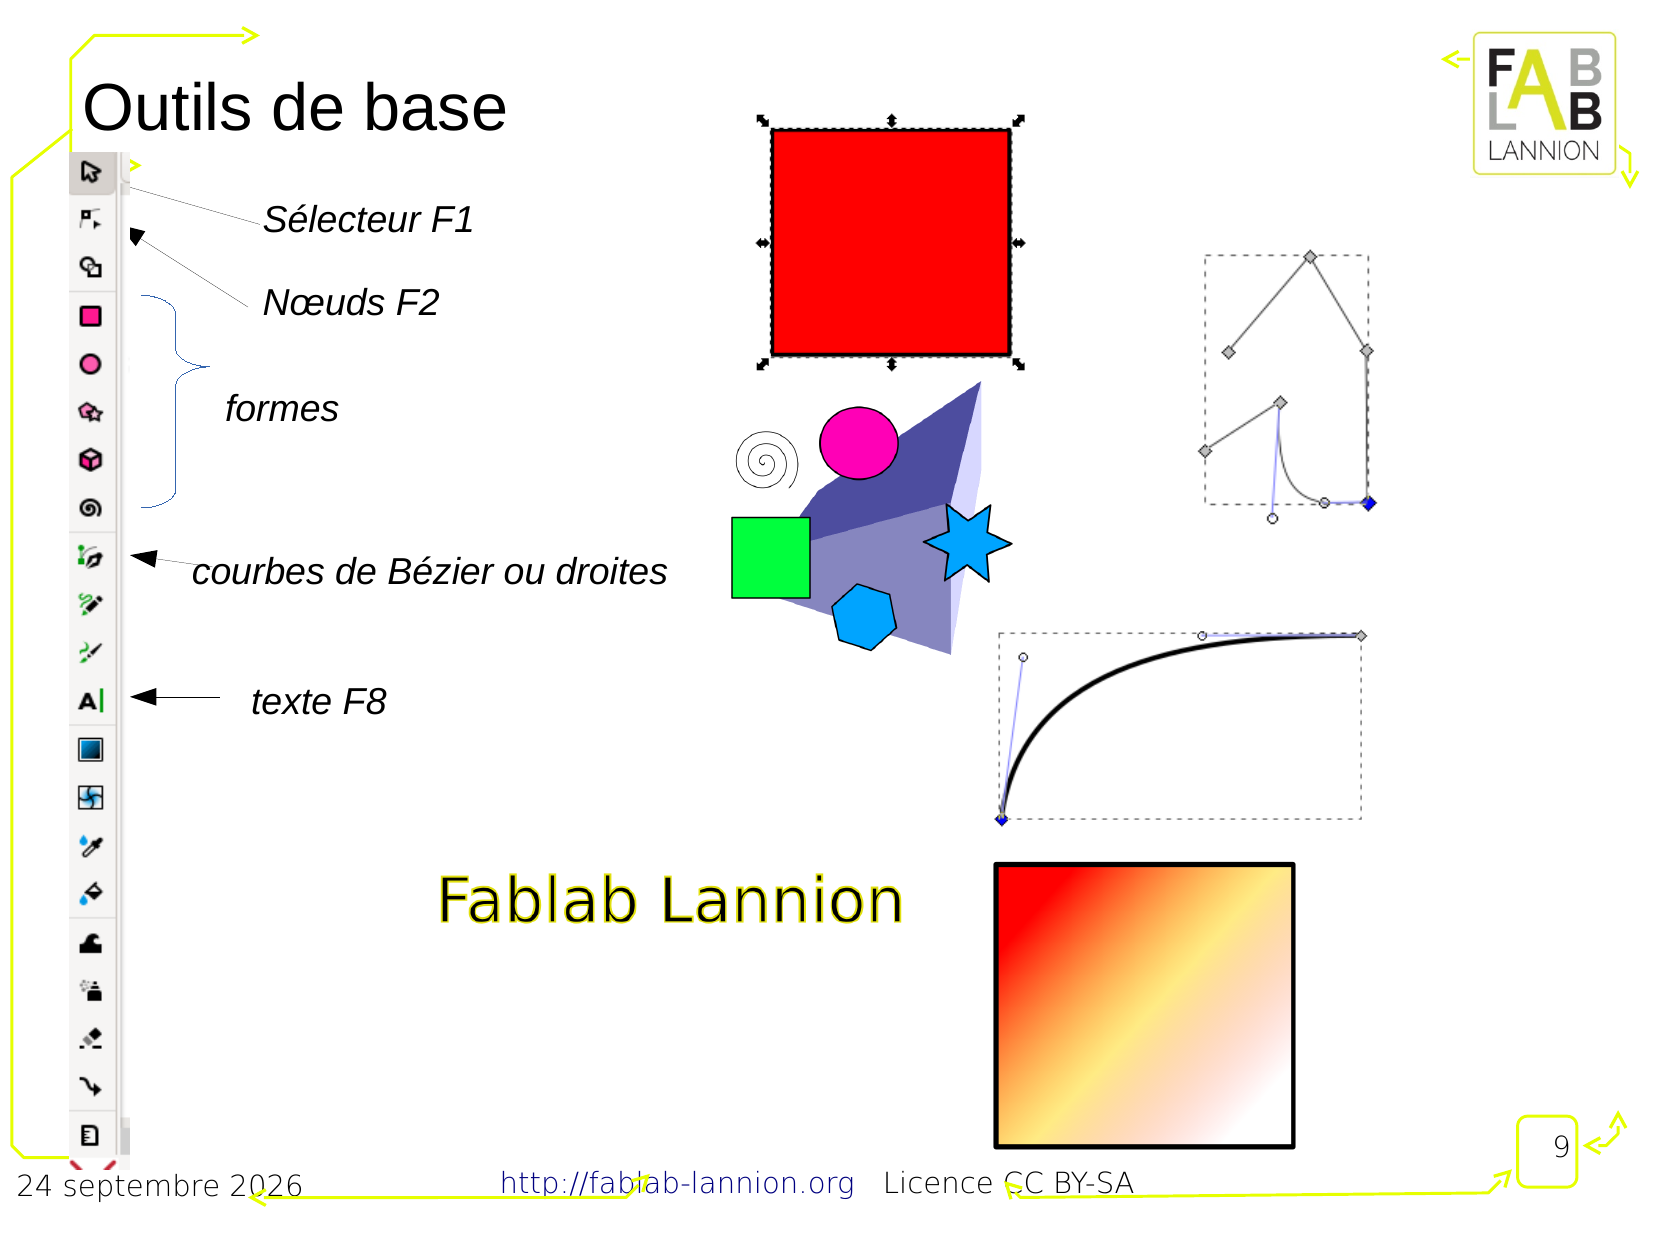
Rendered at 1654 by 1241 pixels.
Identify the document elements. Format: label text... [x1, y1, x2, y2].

picture [434, 850, 922, 957]
text_box courbes de Bézier ou droites [177, 543, 684, 601]
text_box Sélecteur F1 [248, 191, 490, 249]
title Outils de base [82, 49, 1441, 166]
picture [69, 152, 130, 1170]
text_box formes [210, 380, 355, 438]
picture [1470, 29, 1619, 178]
picture [708, 94, 1394, 1166]
text_box texte F8 [236, 673, 442, 773]
text_box Nœuds F2 [248, 273, 455, 331]
picture [1156, 236, 1418, 540]
